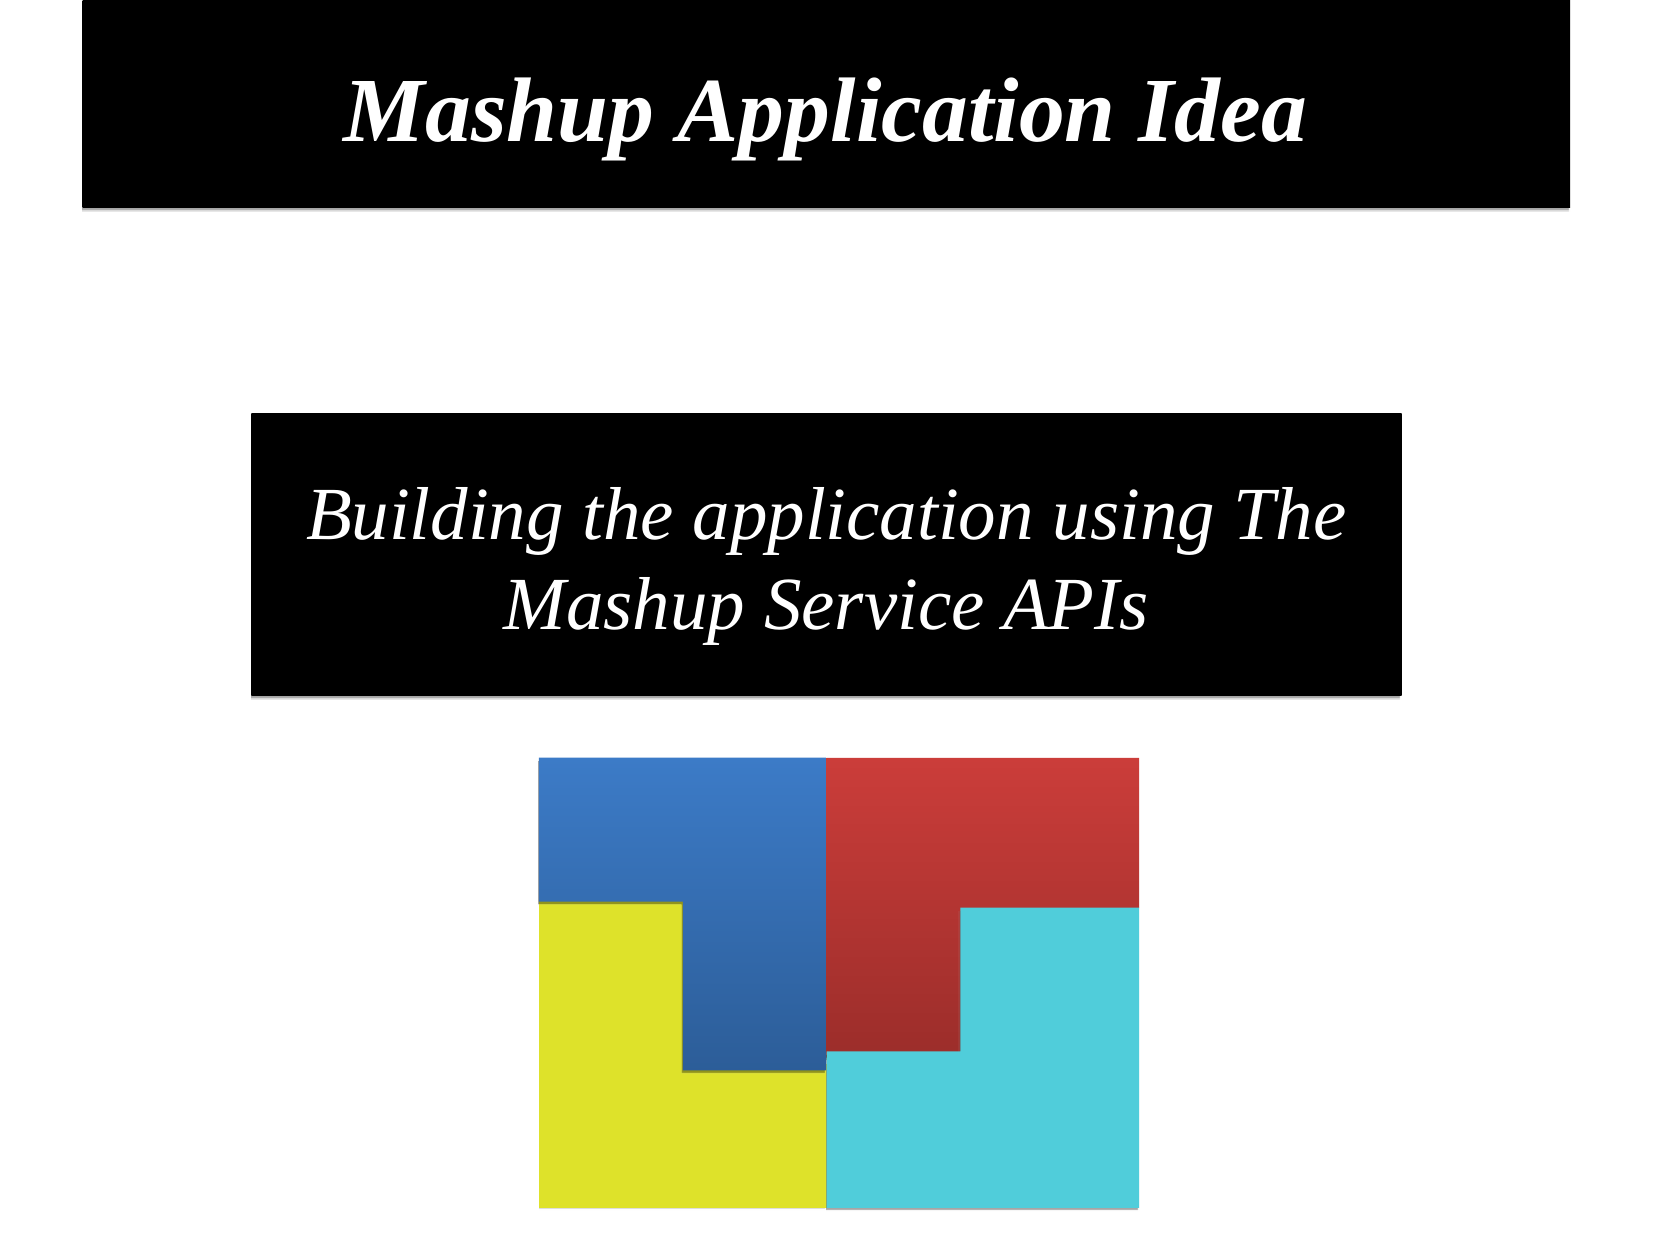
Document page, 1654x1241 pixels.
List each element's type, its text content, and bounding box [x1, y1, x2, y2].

title Mashup Application Idea [82, 0, 1571, 208]
title Building the application using The Mashup Service APIs [251, 413, 1402, 696]
text_box [538, 757, 1140, 1208]
